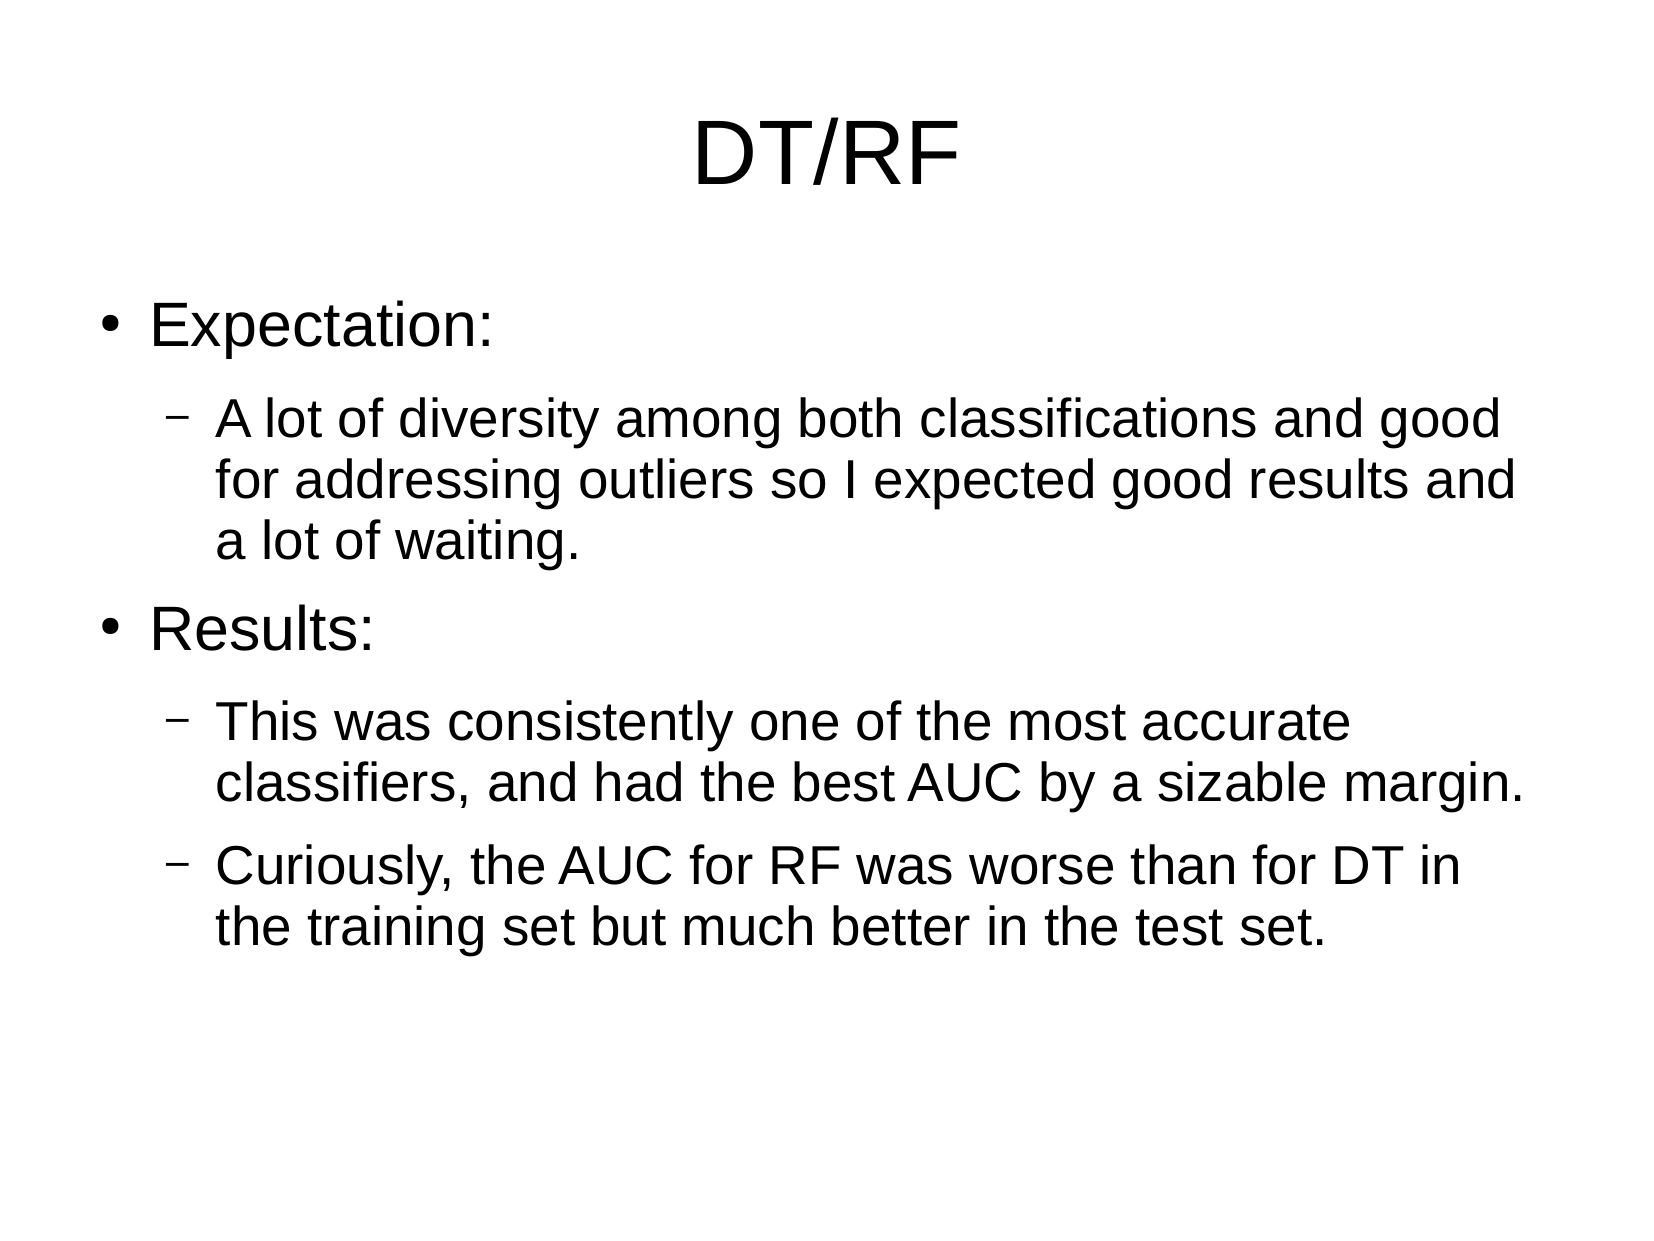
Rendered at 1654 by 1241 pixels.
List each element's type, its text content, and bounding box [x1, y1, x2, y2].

title DT/RF [82, 49, 1571, 257]
list Expectation: A lot of diversity among both classifications and good for addressing outliers so I expected good results and a lot of waiting. Results: This was consistently one of the most accurate classifiers, and had the best AUC by a sizable margin. Curiously, the AUC for RF was worse than for DT in the training set but much better in the test set. [82, 290, 1538, 1010]
